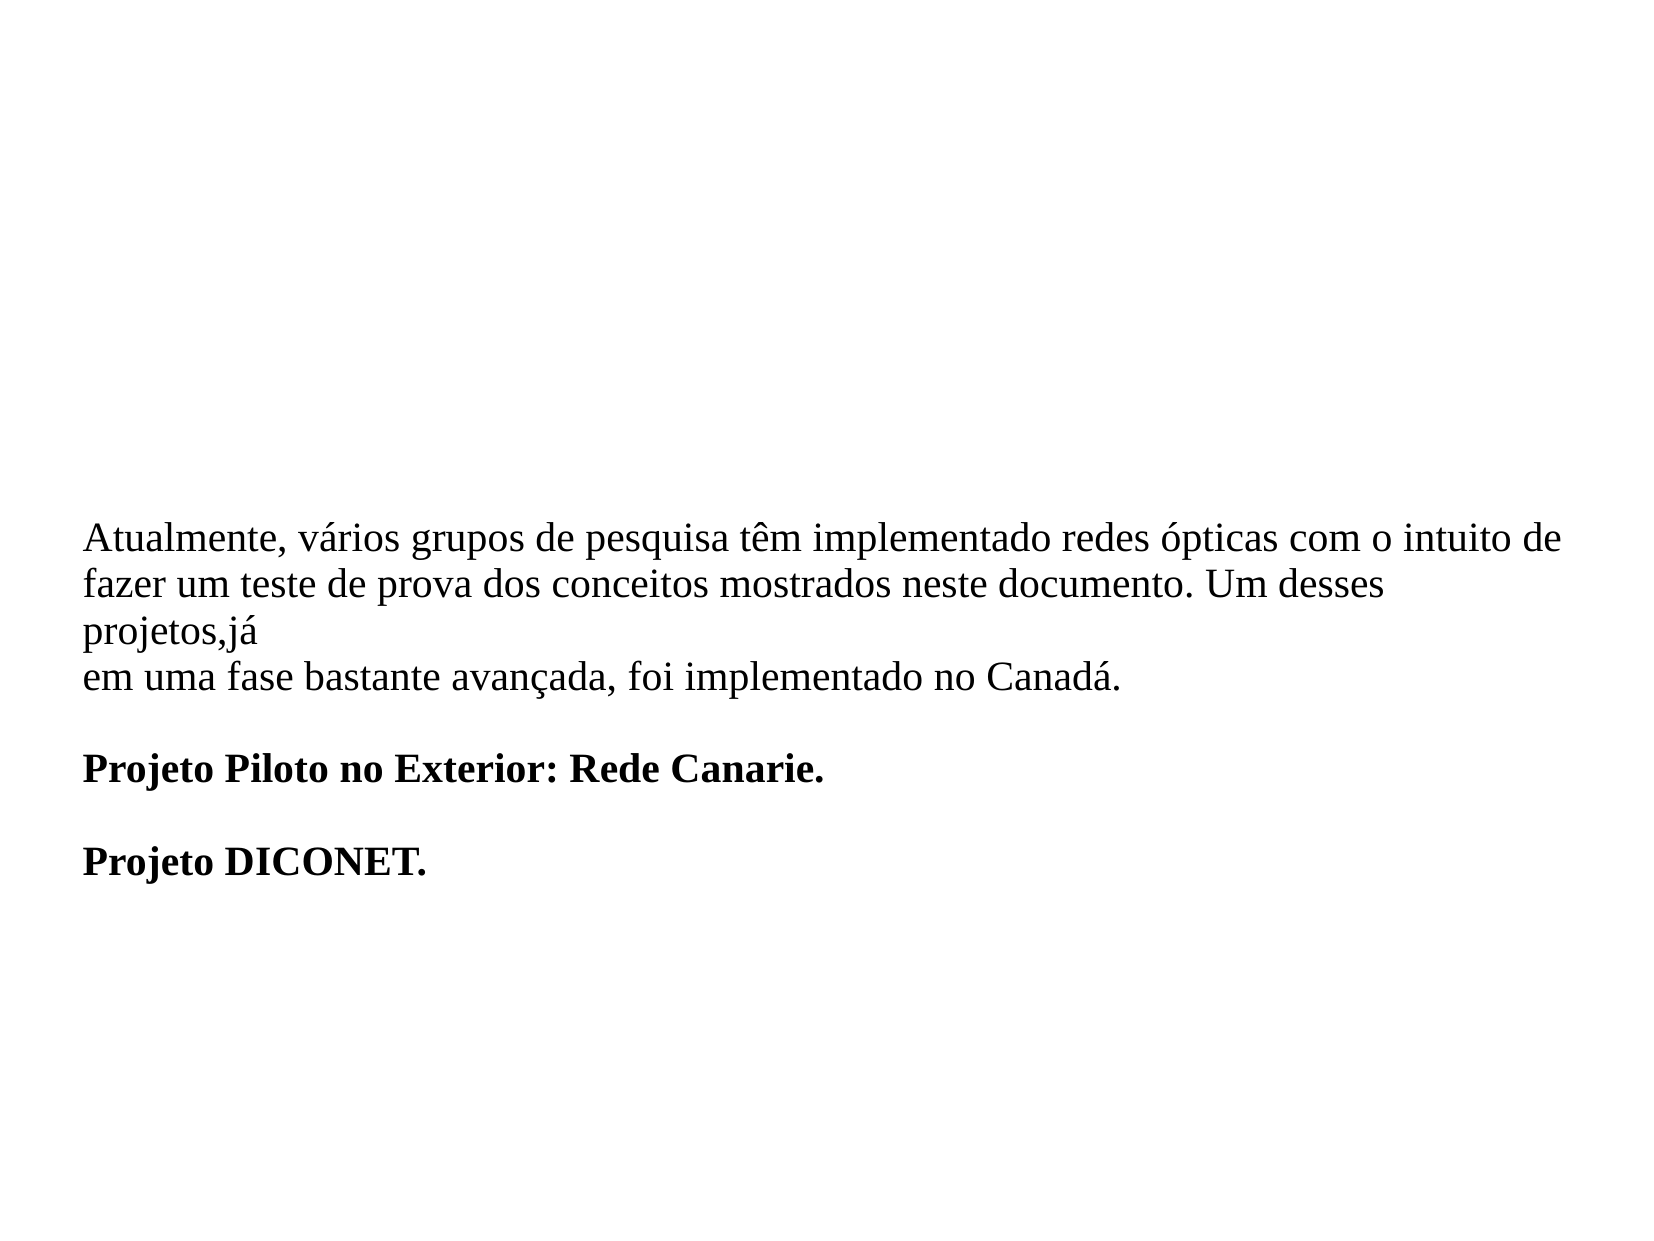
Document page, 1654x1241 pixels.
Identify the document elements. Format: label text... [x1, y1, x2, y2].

subtitle Atualmente, vários grupos de pesquisa têm implementado redes ópticas com o intuito de fazer um teste de prova dos conceitos mostrados neste documento. Um desses projetos,já em uma fase bastante avançada, foi implementado no Canadá. Projeto Piloto no Exterior: Rede Canarie. Projeto DICONET. [82, 297, 1571, 1102]
